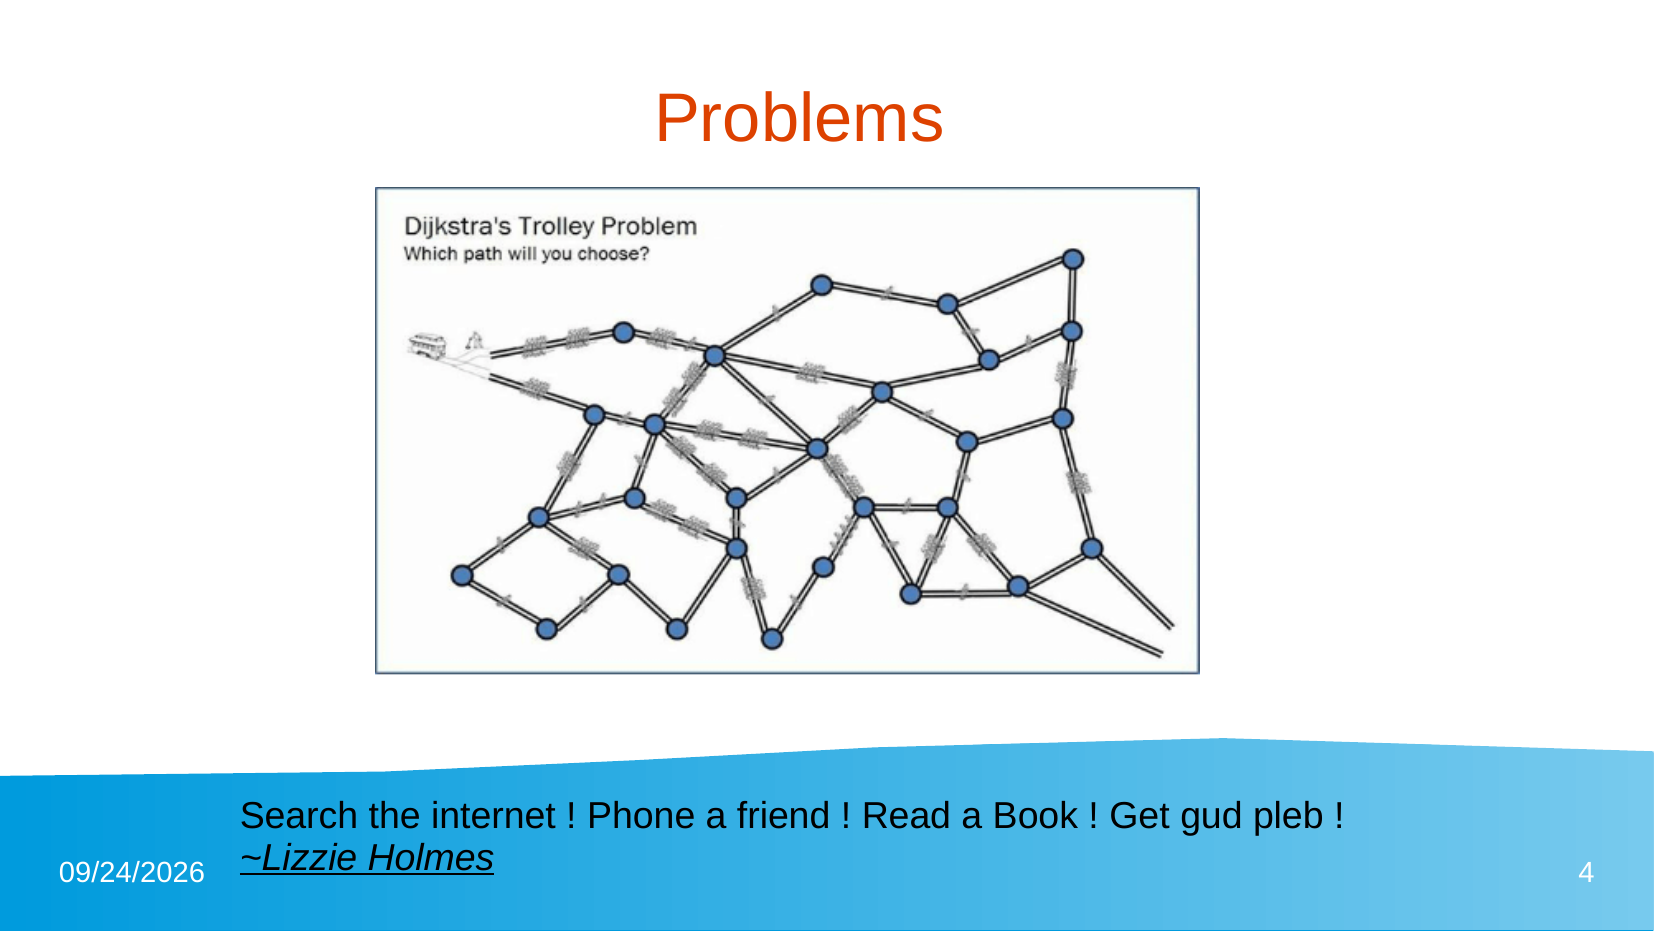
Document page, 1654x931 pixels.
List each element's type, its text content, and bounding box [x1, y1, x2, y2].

text_box Search the internet ! Phone a friend ! Read a Book ! Get gud pleb ! ~Lizzie Holmes [225, 787, 1388, 929]
title Problems [61, 47, 1538, 188]
picture [375, 187, 1200, 693]
